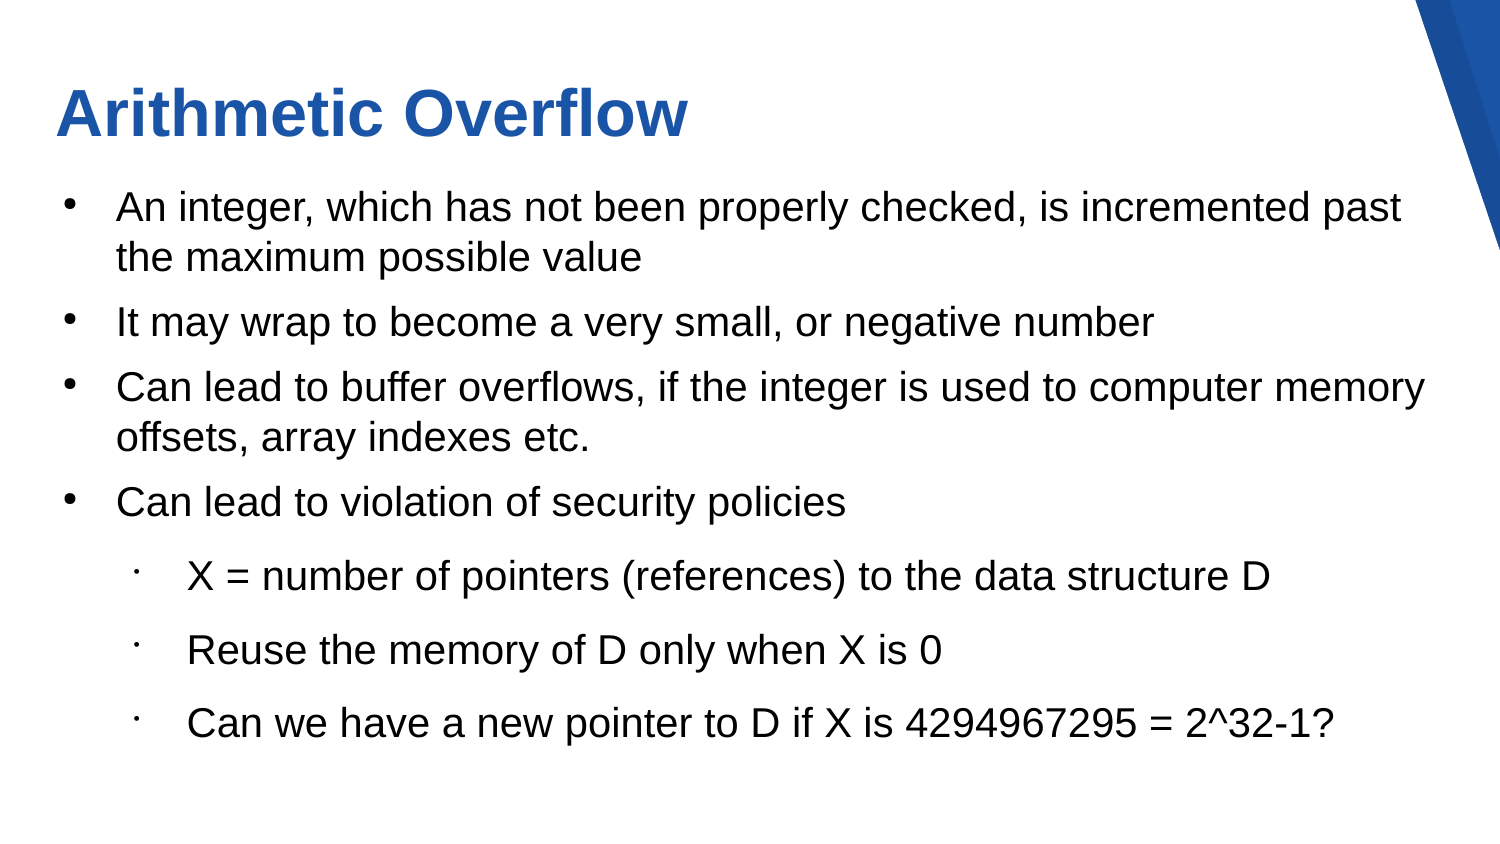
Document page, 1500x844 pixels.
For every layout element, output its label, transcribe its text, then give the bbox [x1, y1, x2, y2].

list An integer, which has not been properly checked, is incremented past the maximum possible value It may wrap to become a very small, or negative number Can lead to buffer overflows, if the integer is used to computer memory offsets, array indexes etc. Can lead to violation of security policies X = number of pointers (references) to the data structure D Reuse the memory of D only when X is 0 Can we have a new pointer to D if X is 4294967295 = 2^32-1? [30, 165, 1486, 665]
title Arithmetic Overflow [40, 97, 1306, 166]
